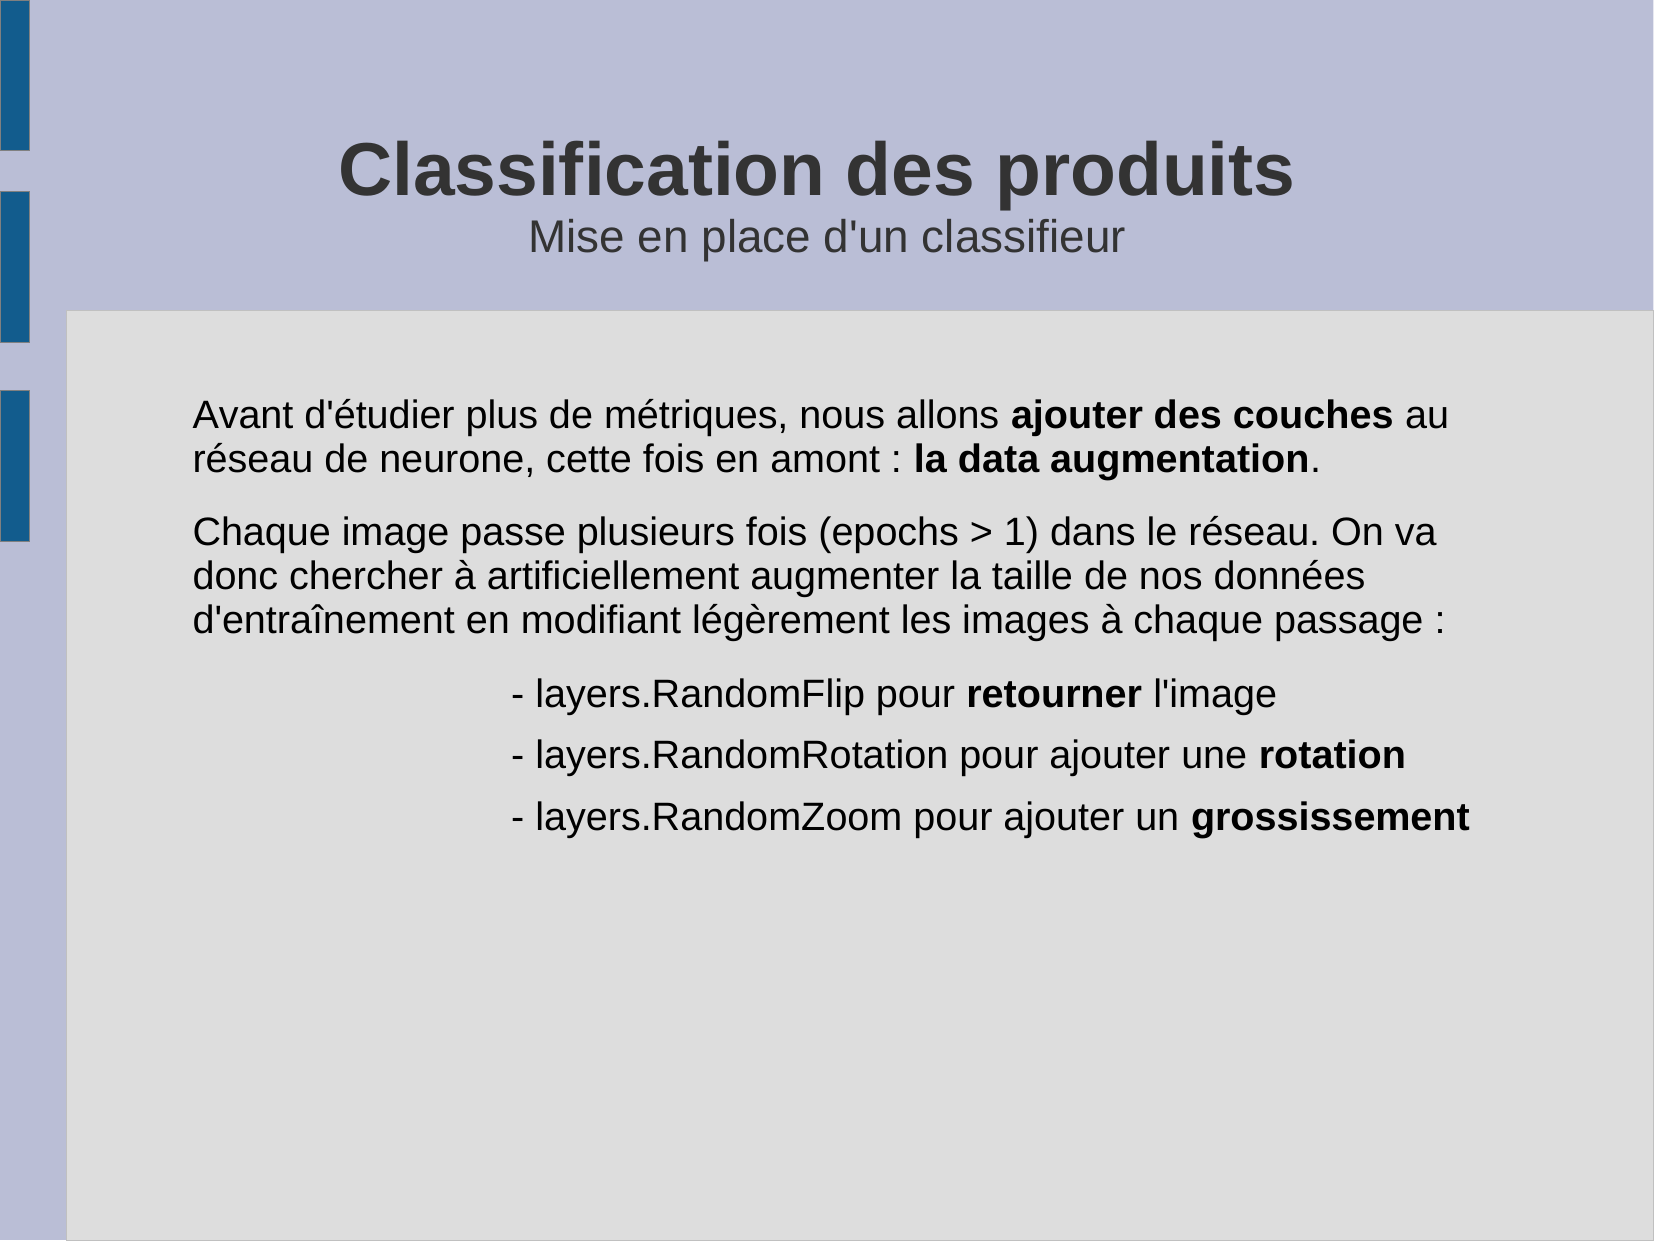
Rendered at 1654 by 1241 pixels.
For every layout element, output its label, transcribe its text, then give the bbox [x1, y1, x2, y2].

list Avant d'étudier plus de métriques, nous allons ajouter des couches au réseau de neurone, cette fois en amont : la data augmentation. Chaque image passe plusieurs fois (epochs > 1) dans le réseau. On va donc chercher à artificiellement augmenter la taille de nos données d'entraînement en modifiant légèrement les images à chaque passage : - layers.RandomFlip pour retourner l'image - layers.RandomRotation pour ajouter une rotation - layers.RandomZoom pour ajouter un grossissement [121, 318, 1534, 1196]
title Classification des produits Mise en place d'un classifieur [121, 91, 1534, 299]
